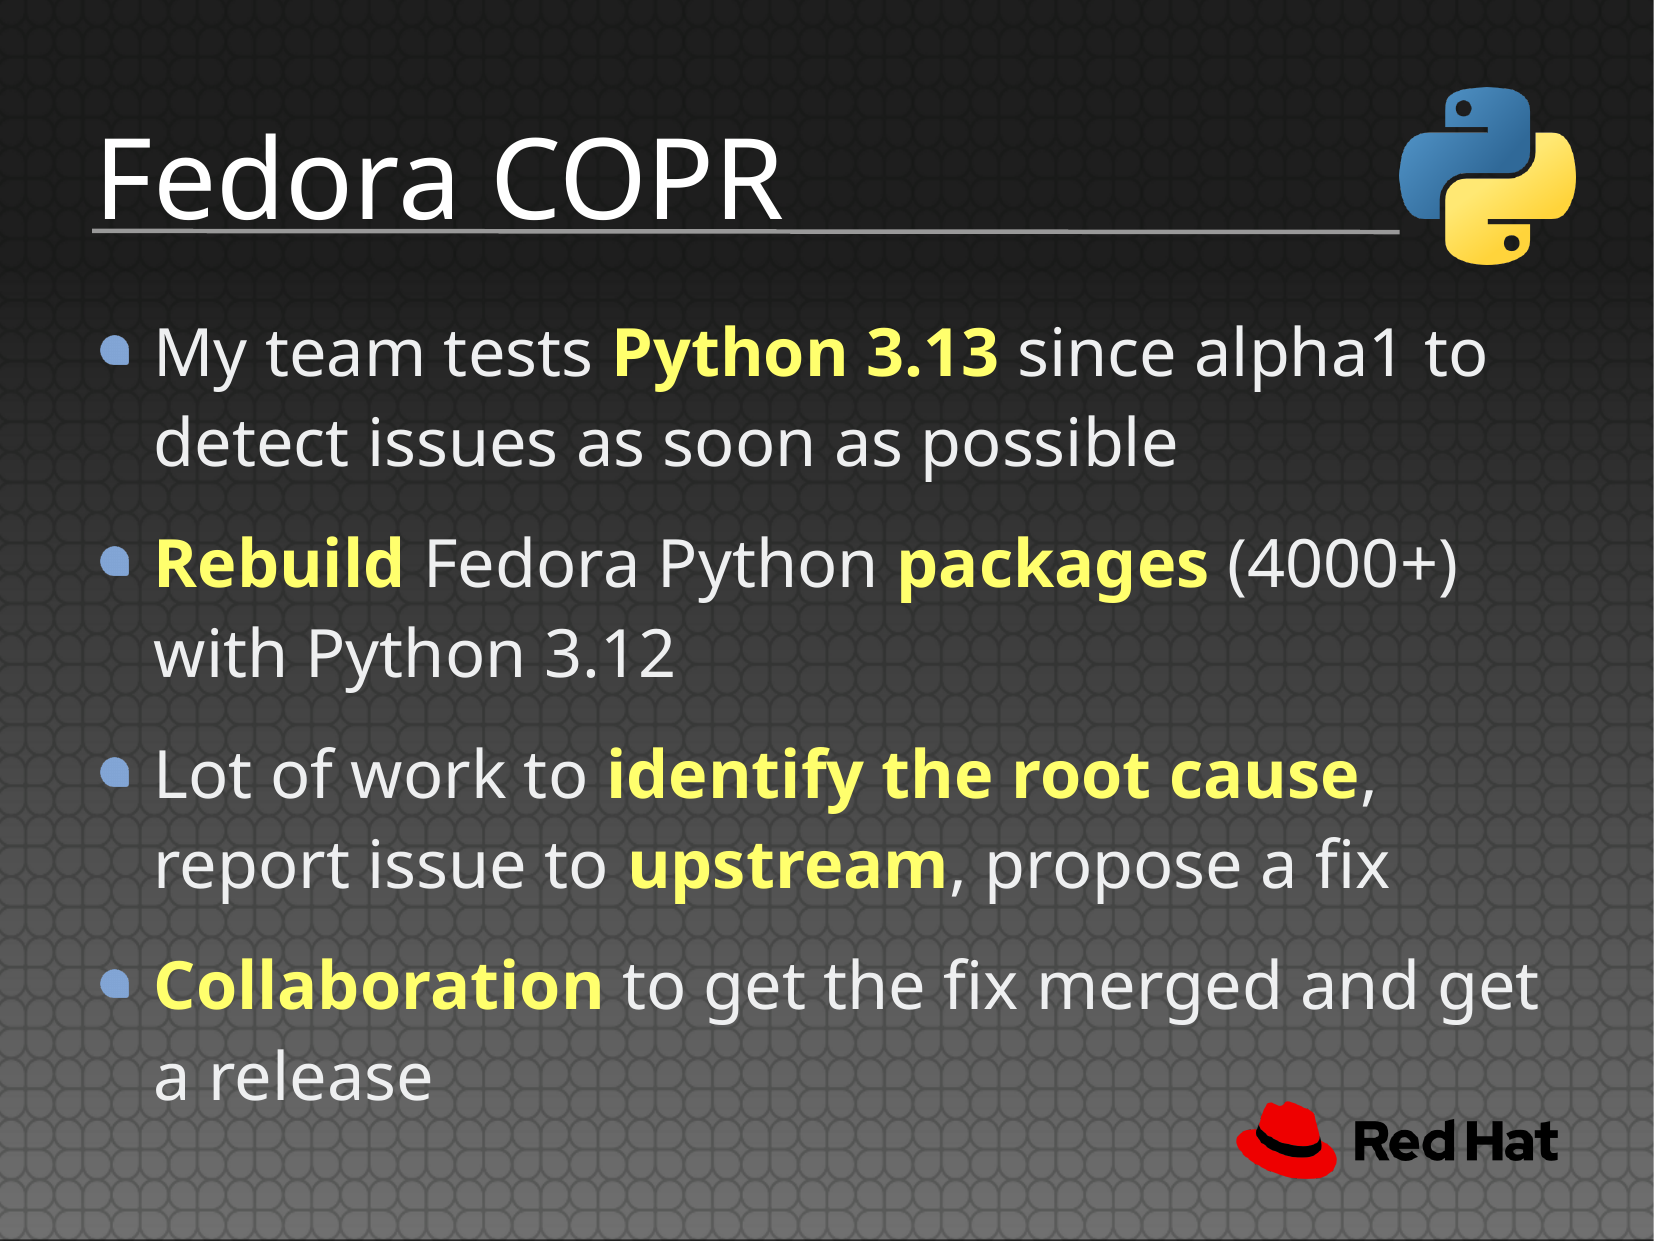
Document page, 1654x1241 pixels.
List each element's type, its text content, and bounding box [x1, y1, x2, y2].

picture [0, 0, 1654, 1241]
list My team tests Python 3.13 since alpha1 to detect issues as soon as possible Rebuild Fedora Python packages (4000+) with Python 3.12 Lot of work to identify the root cause, report issue to upstream, propose a fix Collaboration to get the fix merged and get a release [82, 304, 1571, 1045]
title Fedora COPR [94, 100, 1426, 251]
